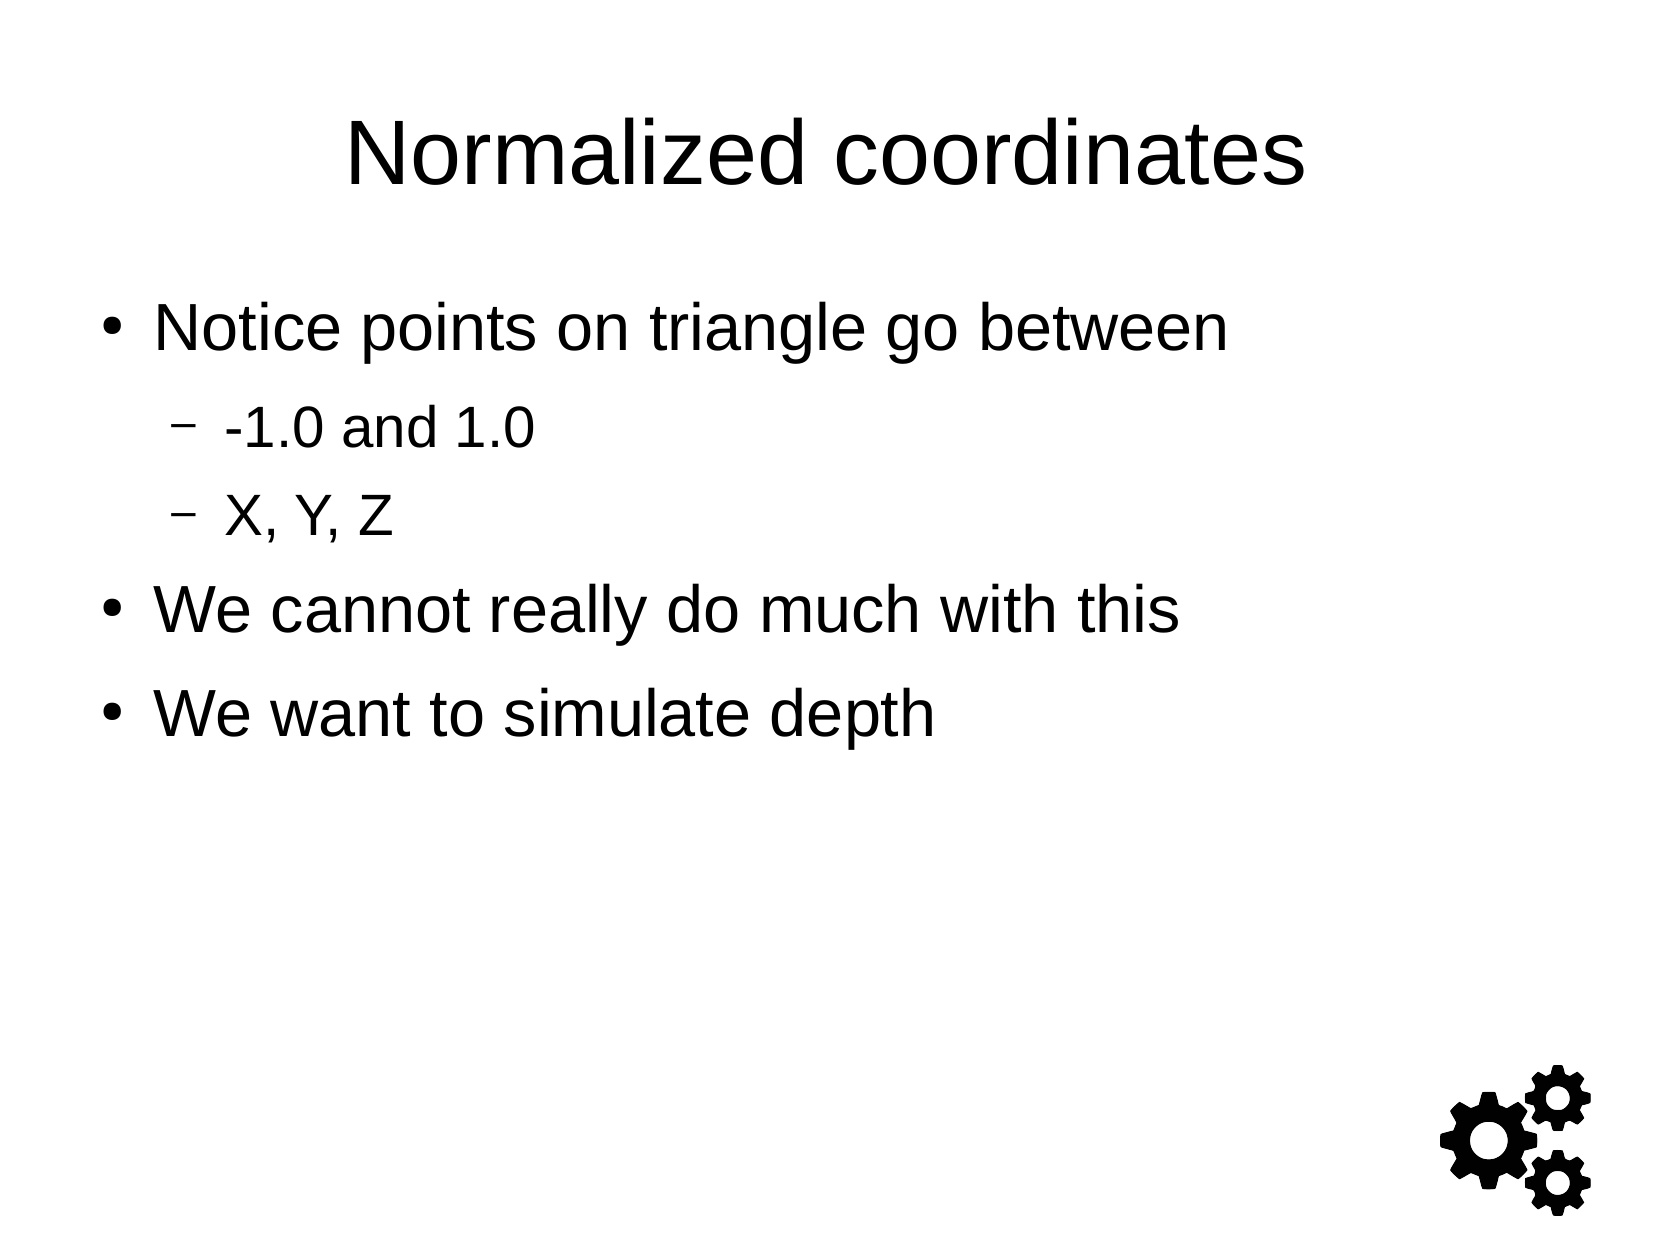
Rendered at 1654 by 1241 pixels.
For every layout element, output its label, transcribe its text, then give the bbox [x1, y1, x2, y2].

picture [1440, 1065, 1591, 1216]
title Normalized coordinates [82, 49, 1571, 257]
list Notice points on triangle go between -1.0 and 1.0 X, Y, Z We cannot really do much with this We want to simulate depth [82, 290, 1571, 1010]
